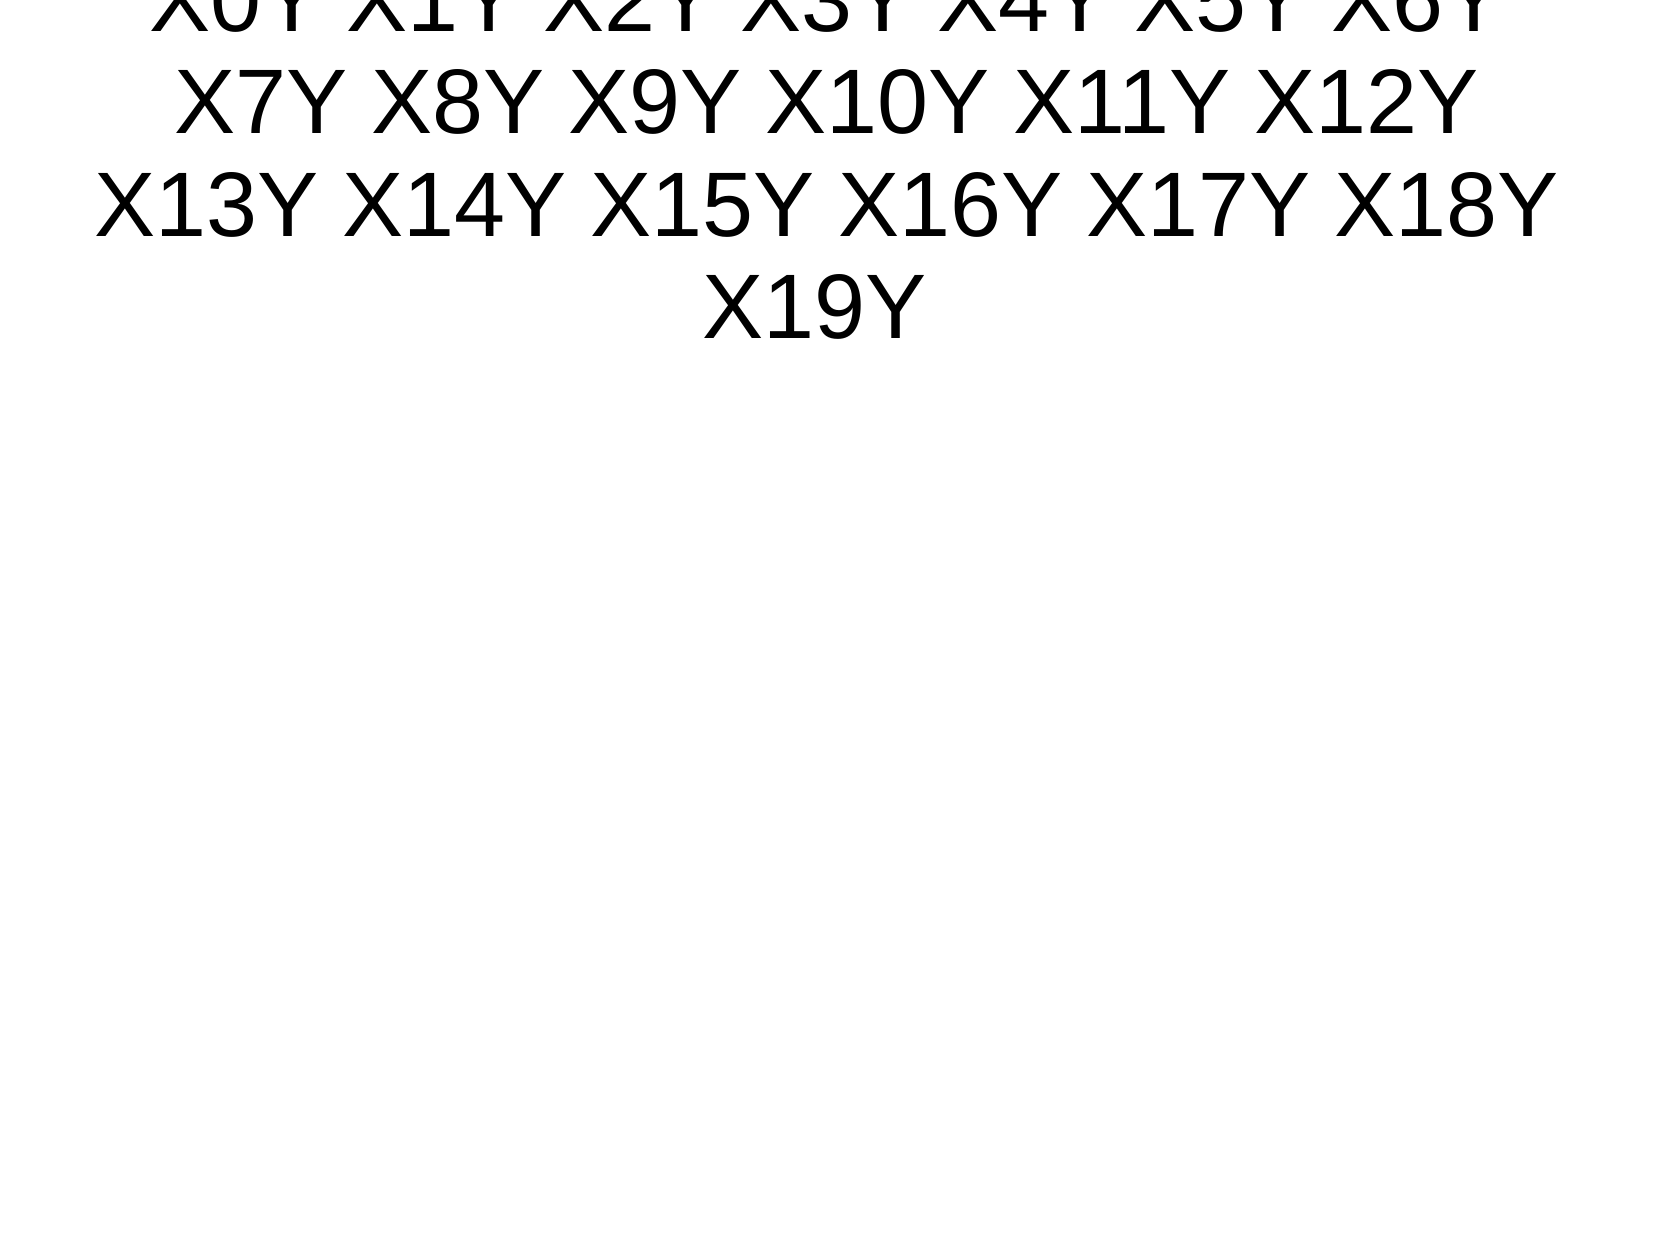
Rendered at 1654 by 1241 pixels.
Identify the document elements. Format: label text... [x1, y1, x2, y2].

title X0Y X1Y X2Y X3Y X4Y X5Y X6Y X7Y X8Y X9Y X10Y X11Y X12Y X13Y X14Y X15Y X16Y X17Y X18Y X19Y [82, 0, 1571, 359]
